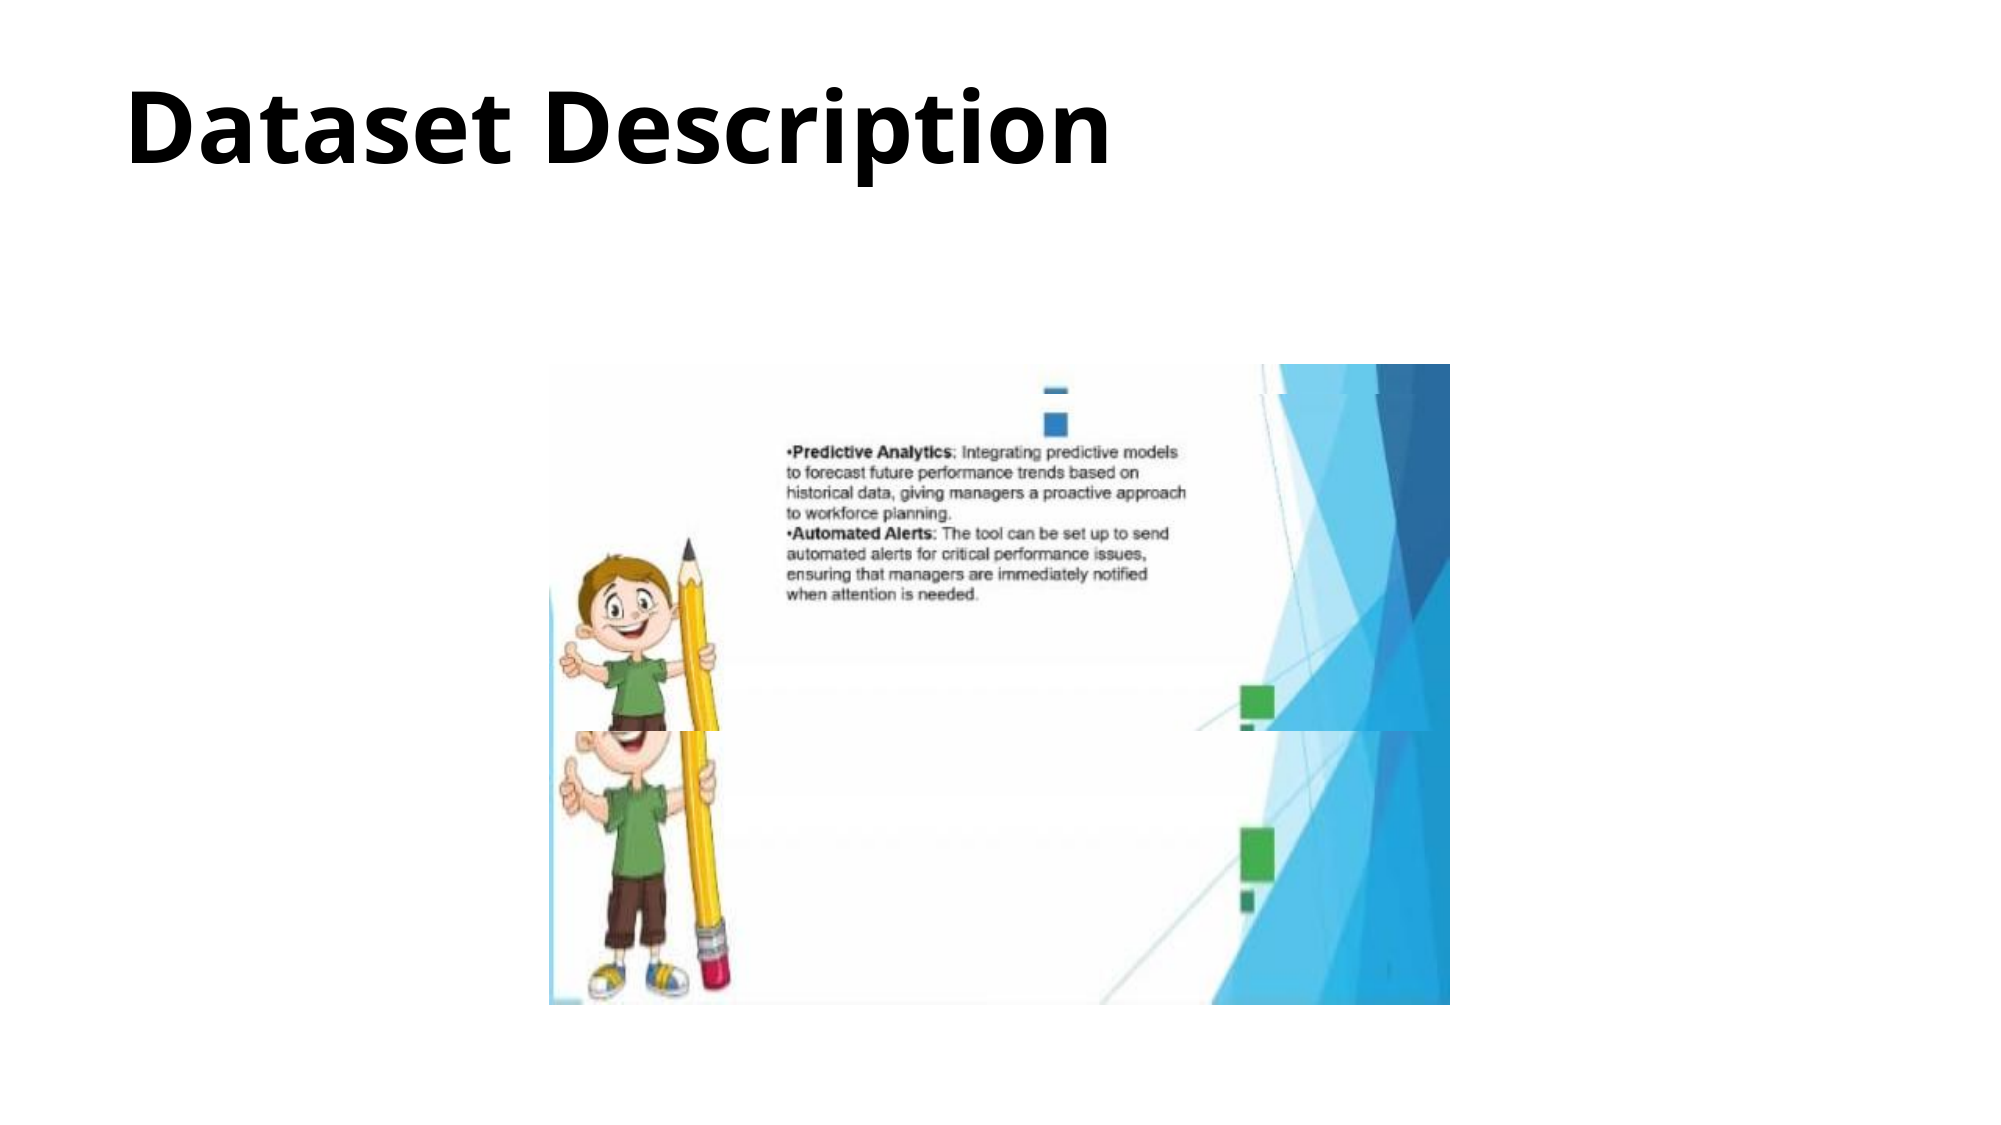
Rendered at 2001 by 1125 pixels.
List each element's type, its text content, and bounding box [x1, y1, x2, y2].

title Dataset Description [123, 63, 1877, 188]
picture [549, 364, 1450, 1005]
